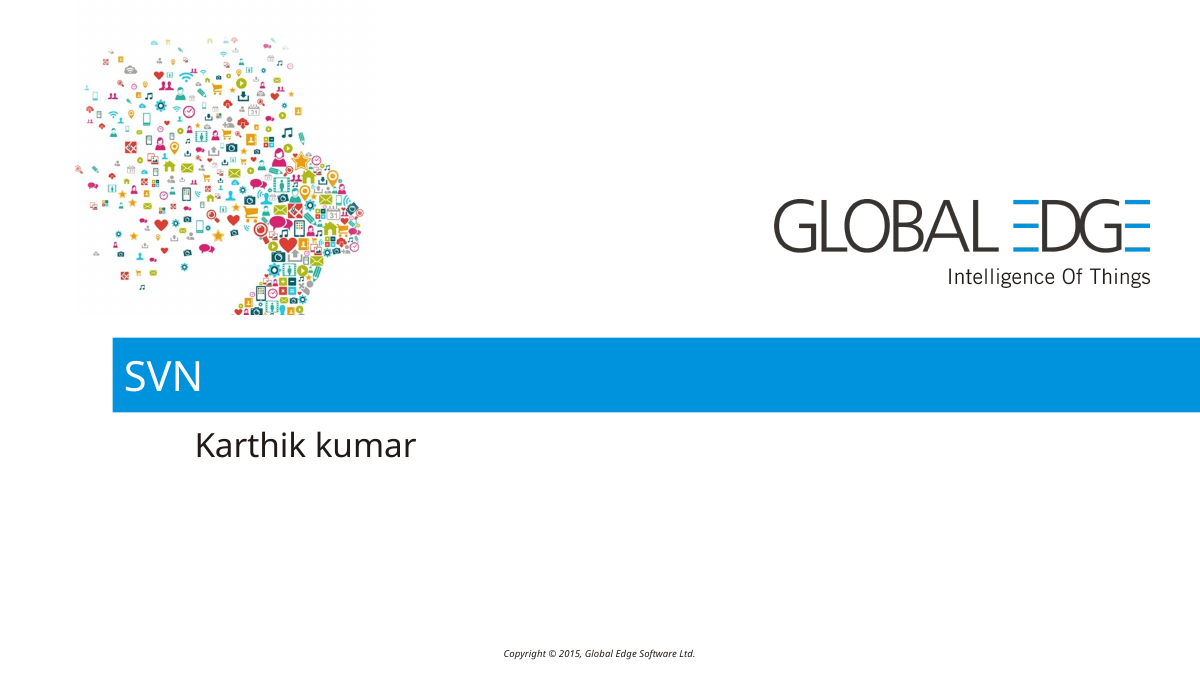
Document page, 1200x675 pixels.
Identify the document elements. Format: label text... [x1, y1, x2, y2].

title SVN [112, 337, 1200, 413]
list Karthik kumar [112, 412, 975, 475]
picture [75, 0, 377, 315]
picture [774, 199, 1150, 288]
